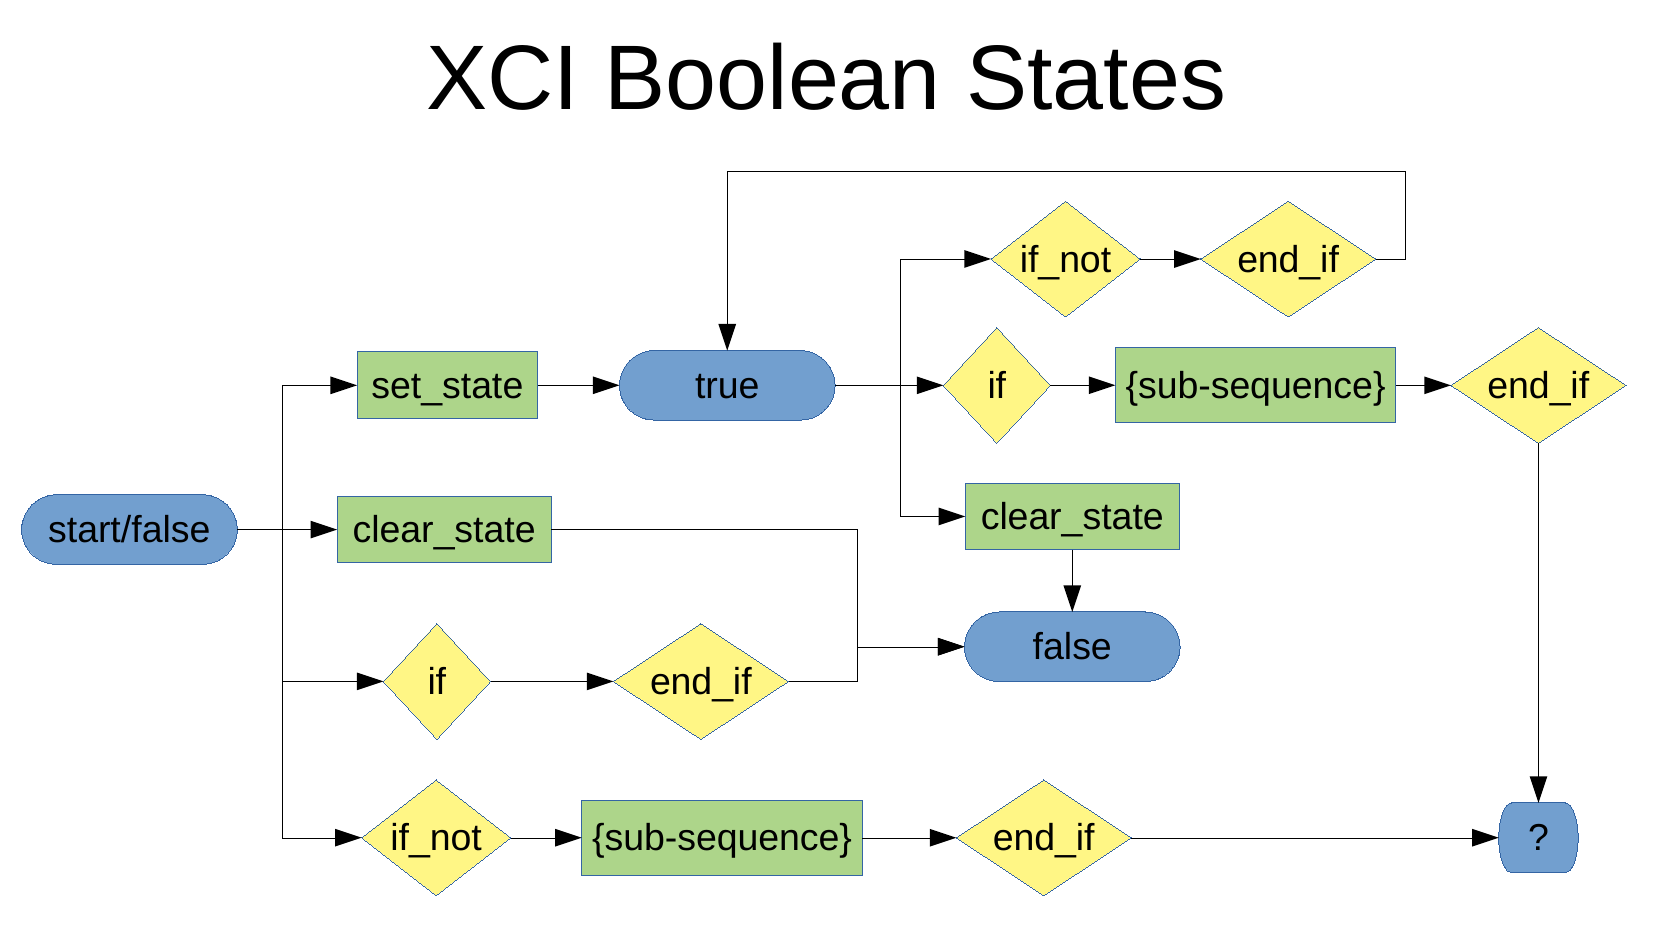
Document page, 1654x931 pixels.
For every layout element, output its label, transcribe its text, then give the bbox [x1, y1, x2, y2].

text_box ? [1498, 802, 1579, 873]
text_box end_if [1451, 327, 1627, 443]
text_box end_if [613, 623, 788, 740]
text_box {sub-sequence} [581, 800, 863, 876]
text_box clear_state [337, 496, 552, 563]
text_box {sub-sequence} [1115, 347, 1396, 423]
text_box end_if [1201, 201, 1376, 317]
text_box end_if [956, 779, 1132, 896]
text_box if_not [362, 779, 511, 896]
title XCI Boolean States [82, 0, 1571, 156]
text_box clear_state [965, 483, 1180, 550]
text_box start/false [21, 494, 238, 565]
text_box if [383, 623, 491, 740]
text_box set_state [357, 351, 538, 419]
text_box if_not [991, 201, 1141, 317]
text_box if [943, 327, 1051, 444]
text_box false [964, 611, 1181, 682]
text_box true [619, 350, 836, 421]
